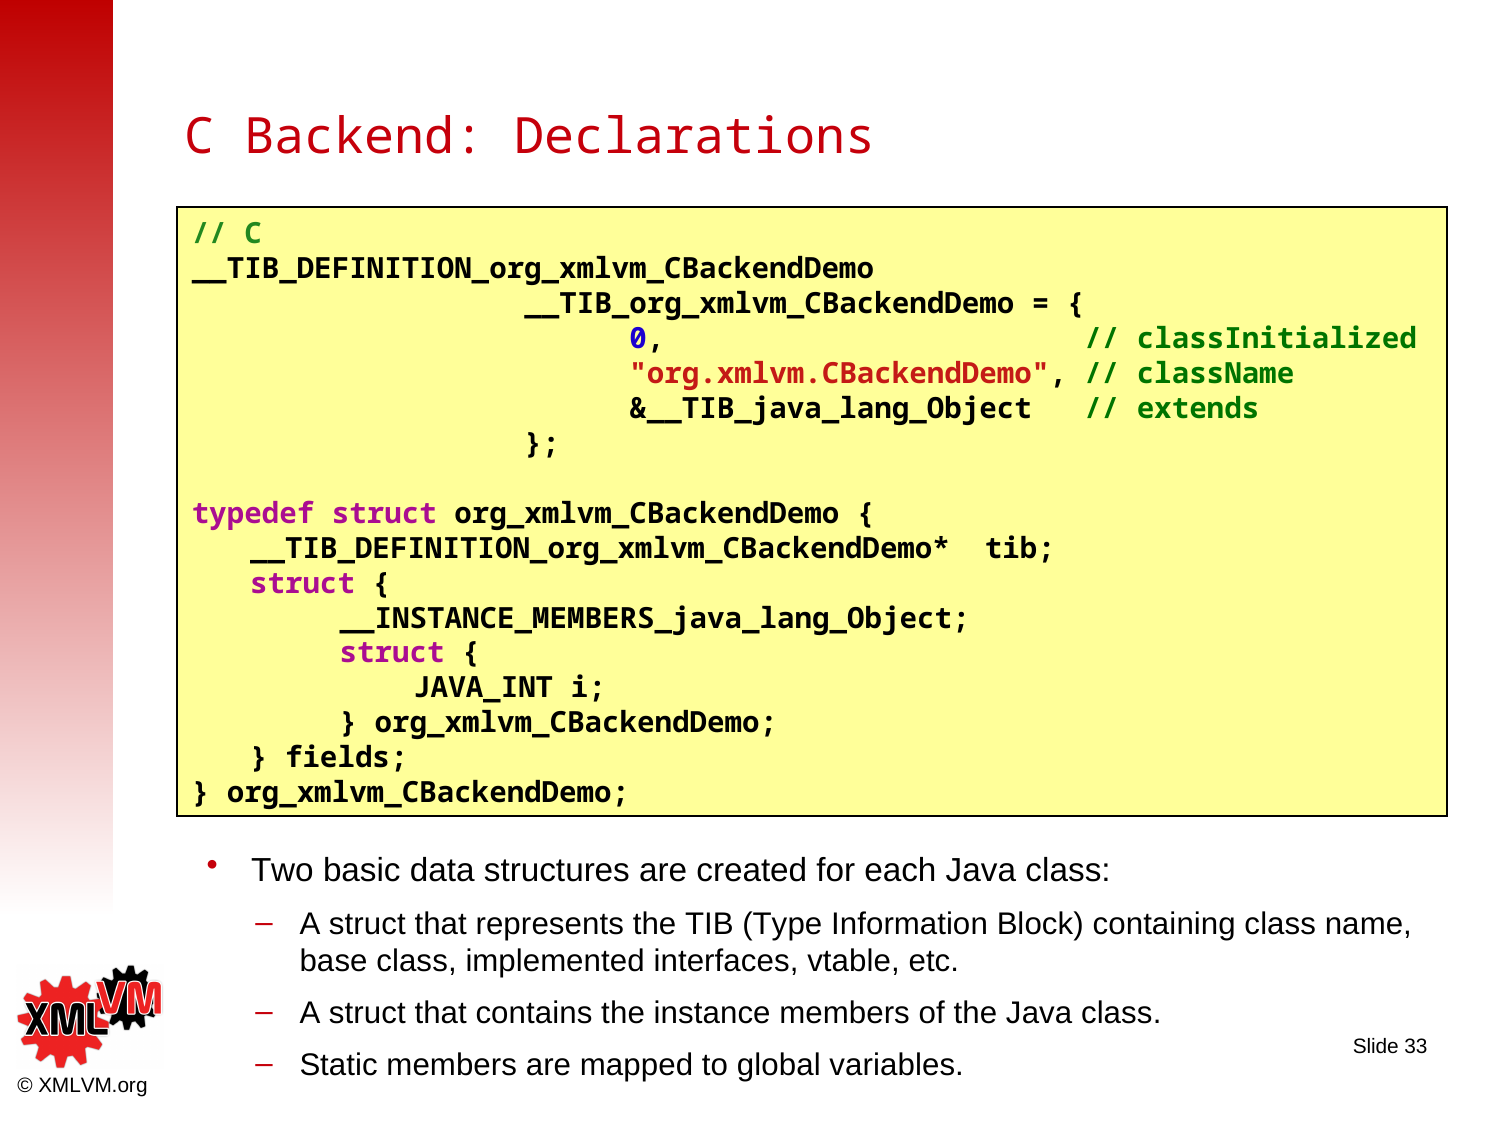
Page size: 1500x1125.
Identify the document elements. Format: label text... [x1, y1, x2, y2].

list Two basic data structures are created for each Java class: A struct that represents the TIB (Type Information Block) containing class name, base class, implemented interfaces, vtable, etc. A struct that contains the instance members of the Java class. Static members are mapped to global variables. [206, 848, 1430, 1125]
title C Backend: Declarations [170, 67, 1447, 207]
picture [16, 964, 164, 1069]
text_box // C __TIB_DEFINITION_org_xmlvm_CBackendDemo __TIB_org_xmlvm_CBackendDemo = { 0, // classInitialized "org.xmlvm.CBackendDemo", // className &__TIB_java_lang_Object // extends }; typedef struct org_xmlvm_CBackendDemo { __TIB_DEFINITION_org_xmlvm_CBackendDemo* tib; struct { __INSTANCE_MEMBERS_java_lang_Object; struct { JAVA_INT i; } org_xmlvm_CBackendDemo; } fields; } org_xmlvm_CBackendDemo; [177, 206, 1447, 817]
